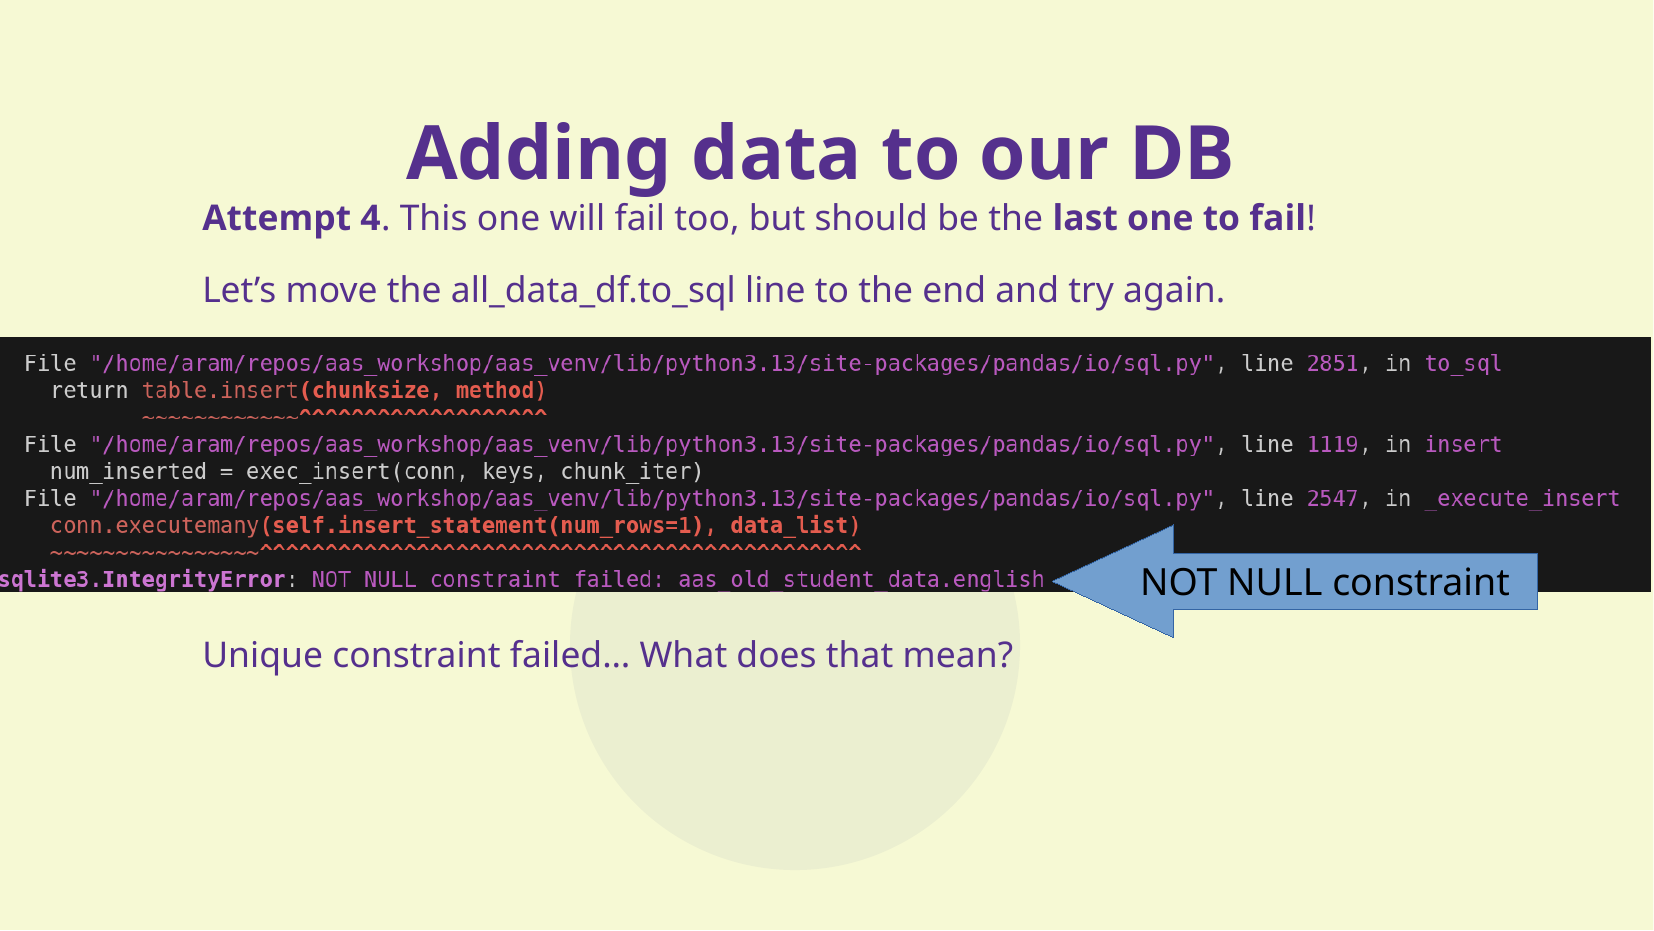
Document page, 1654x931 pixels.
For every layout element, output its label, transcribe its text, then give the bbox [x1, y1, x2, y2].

text_box Attempt 4. This one will fail too, but should be the last one to fail! Let’s move the all_data_df.to_sql line to the end and try again. Unique constraint failed… What does that mean? [187, 202, 1463, 337]
picture [0, 337, 1651, 592]
title Adding data to our DB [76, 98, 1565, 202]
text_box Attempt 4. This one will fail too, but should be the last one to fail! Let’s move the all_data_df.to_sql line to the end and try again. Unique constraint failed… What does that mean? [187, 592, 1463, 830]
text_box NOT NULL constraint [1052, 524, 1538, 638]
